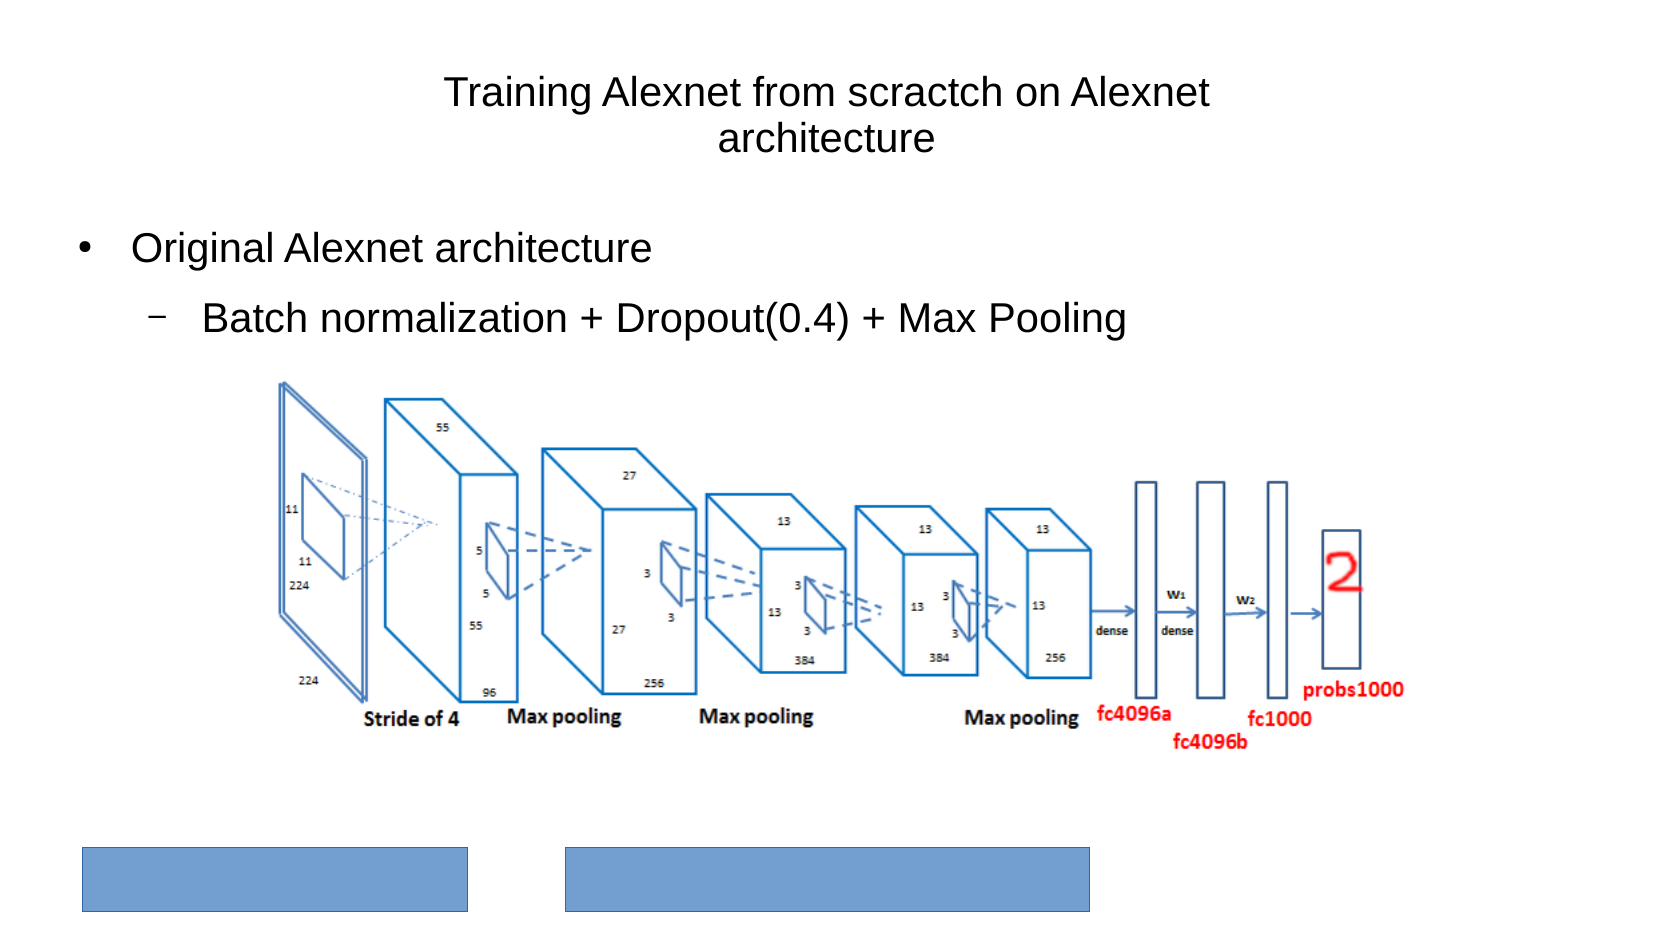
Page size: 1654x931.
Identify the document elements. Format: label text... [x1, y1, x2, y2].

list Original Alexnet architecture Batch normalization + Dropout(0.4) + Max Pooling [60, 225, 1549, 765]
title Training Alexnet from scractch on Alexnet architecture [82, 37, 1571, 193]
picture [276, 374, 1411, 757]
